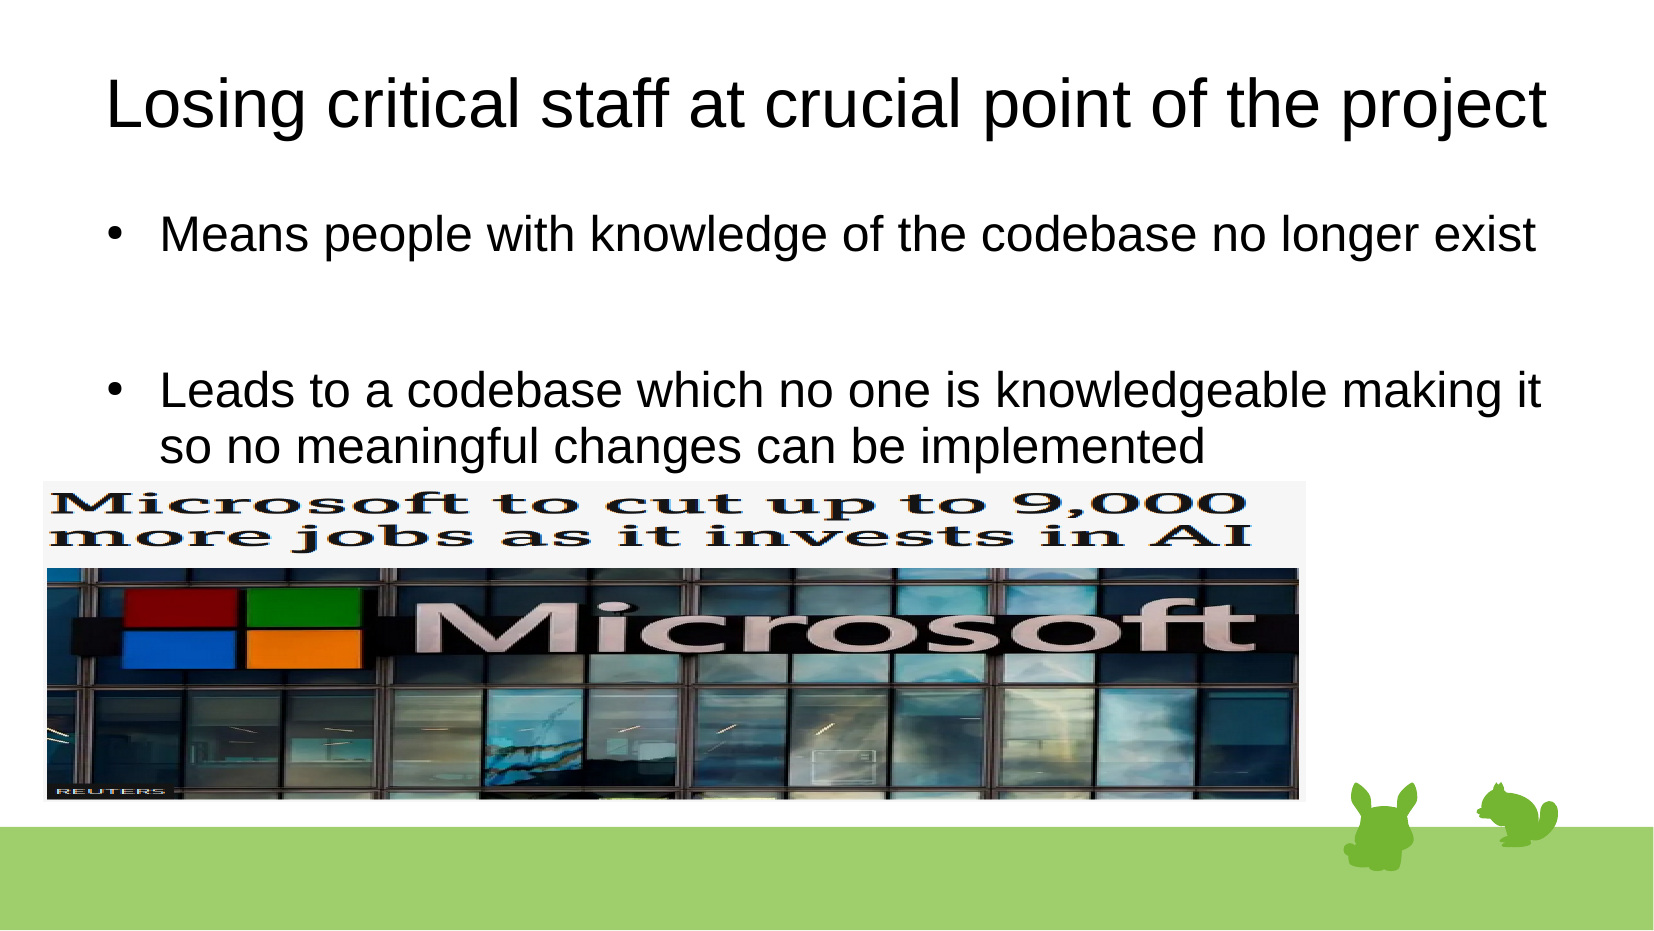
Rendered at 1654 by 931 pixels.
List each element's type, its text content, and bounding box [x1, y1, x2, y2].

picture [43, 481, 1306, 802]
list Means people with knowledge of the codebase no longer exist Leads to a codebase which no one is knowledgeable making it so no meaningful changes can be implemented [88, 206, 1565, 739]
title Losing critical staff at crucial point of the project [88, 29, 1565, 178]
